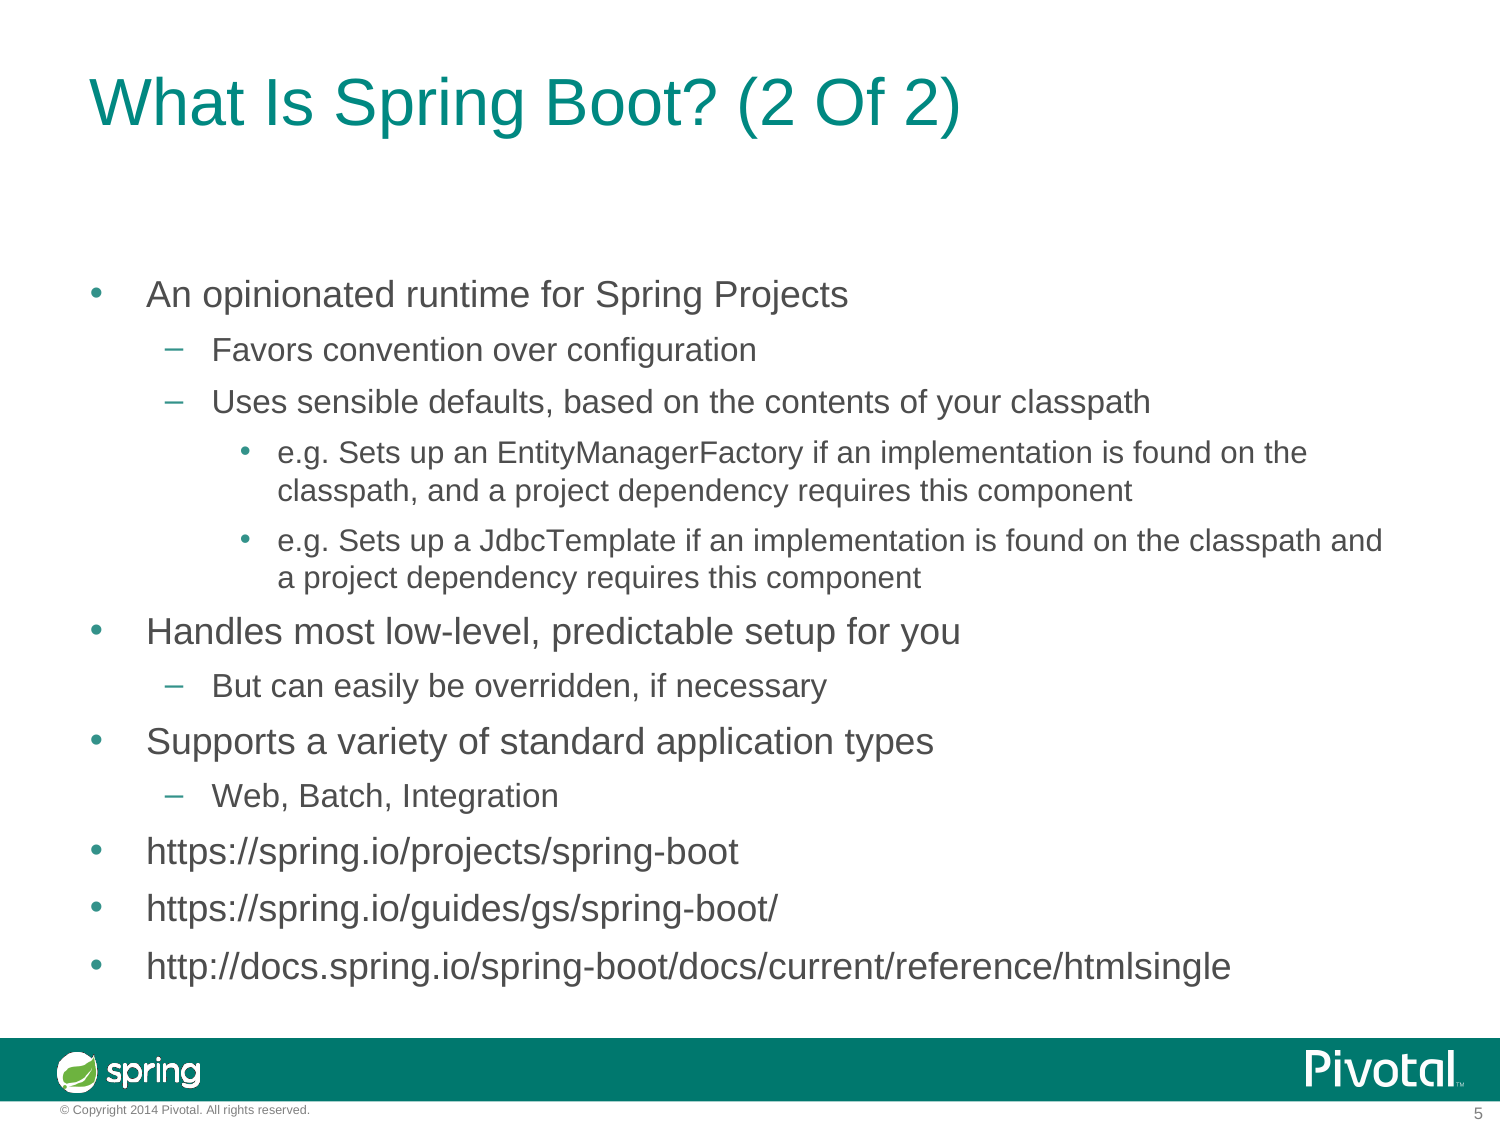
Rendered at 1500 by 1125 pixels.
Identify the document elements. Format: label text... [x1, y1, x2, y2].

list An opinionated runtime for Spring Projects Favors convention over configuration Uses sensible defaults, based on the contents of your classpath e.g. Sets up an EntityManagerFactory if an implementation is found on the classpath, and a project dependency requires this component e.g. Sets up a JdbcTemplate if an implementation is found on the classpath and a project dependency requires this component Handles most low-level, predictable setup for you But can easily be overridden, if necessary Supports a variety of standard application types Web, Batch, Integration https://spring.io/projects/spring-boot https://spring.io/guides/gs/spring-boot/ http://docs.spring.io/spring-boot/docs/current/reference/htmlsingle [75, 262, 1426, 1052]
picture [32, 1041, 210, 1103]
title What Is Spring Boot? (2 Of 2) [75, 45, 1426, 233]
picture [1306, 1050, 1464, 1087]
